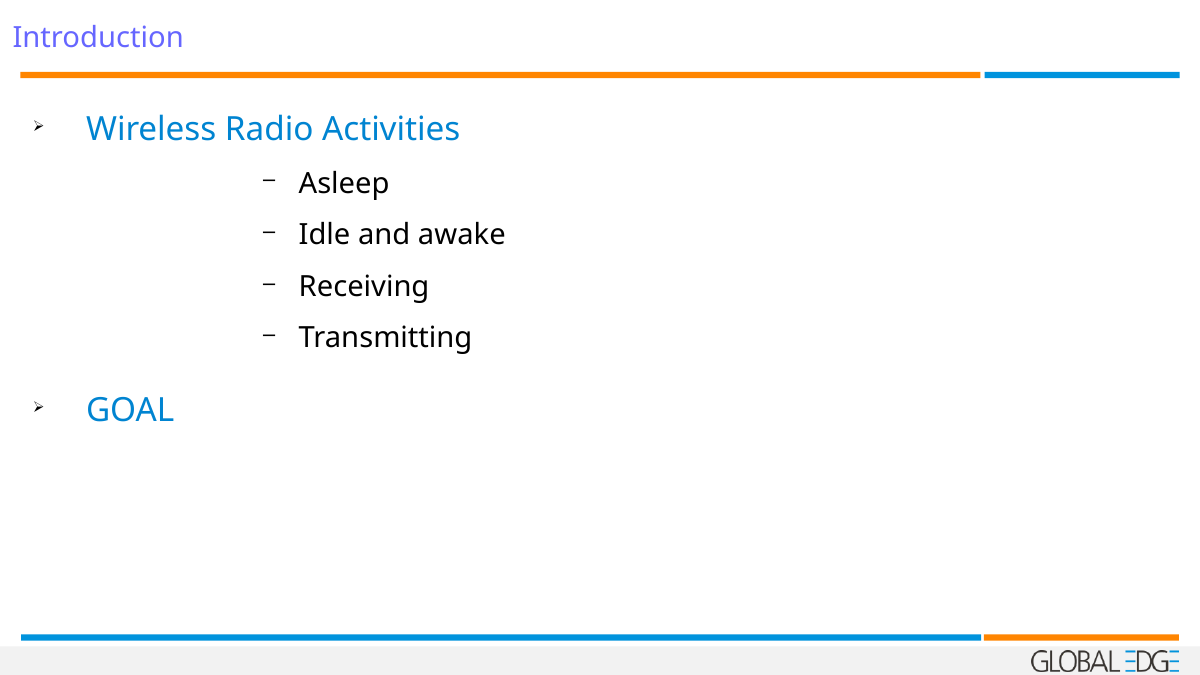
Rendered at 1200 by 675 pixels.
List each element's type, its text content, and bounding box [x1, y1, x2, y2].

title Introduction [12, 9, 1088, 63]
subtitle [60, 157, 1140, 550]
picture [1031, 650, 1179, 672]
list Wireless Radio Activities Asleep Idle and awake Receiving Transmitting GOAL [15, 104, 1096, 542]
